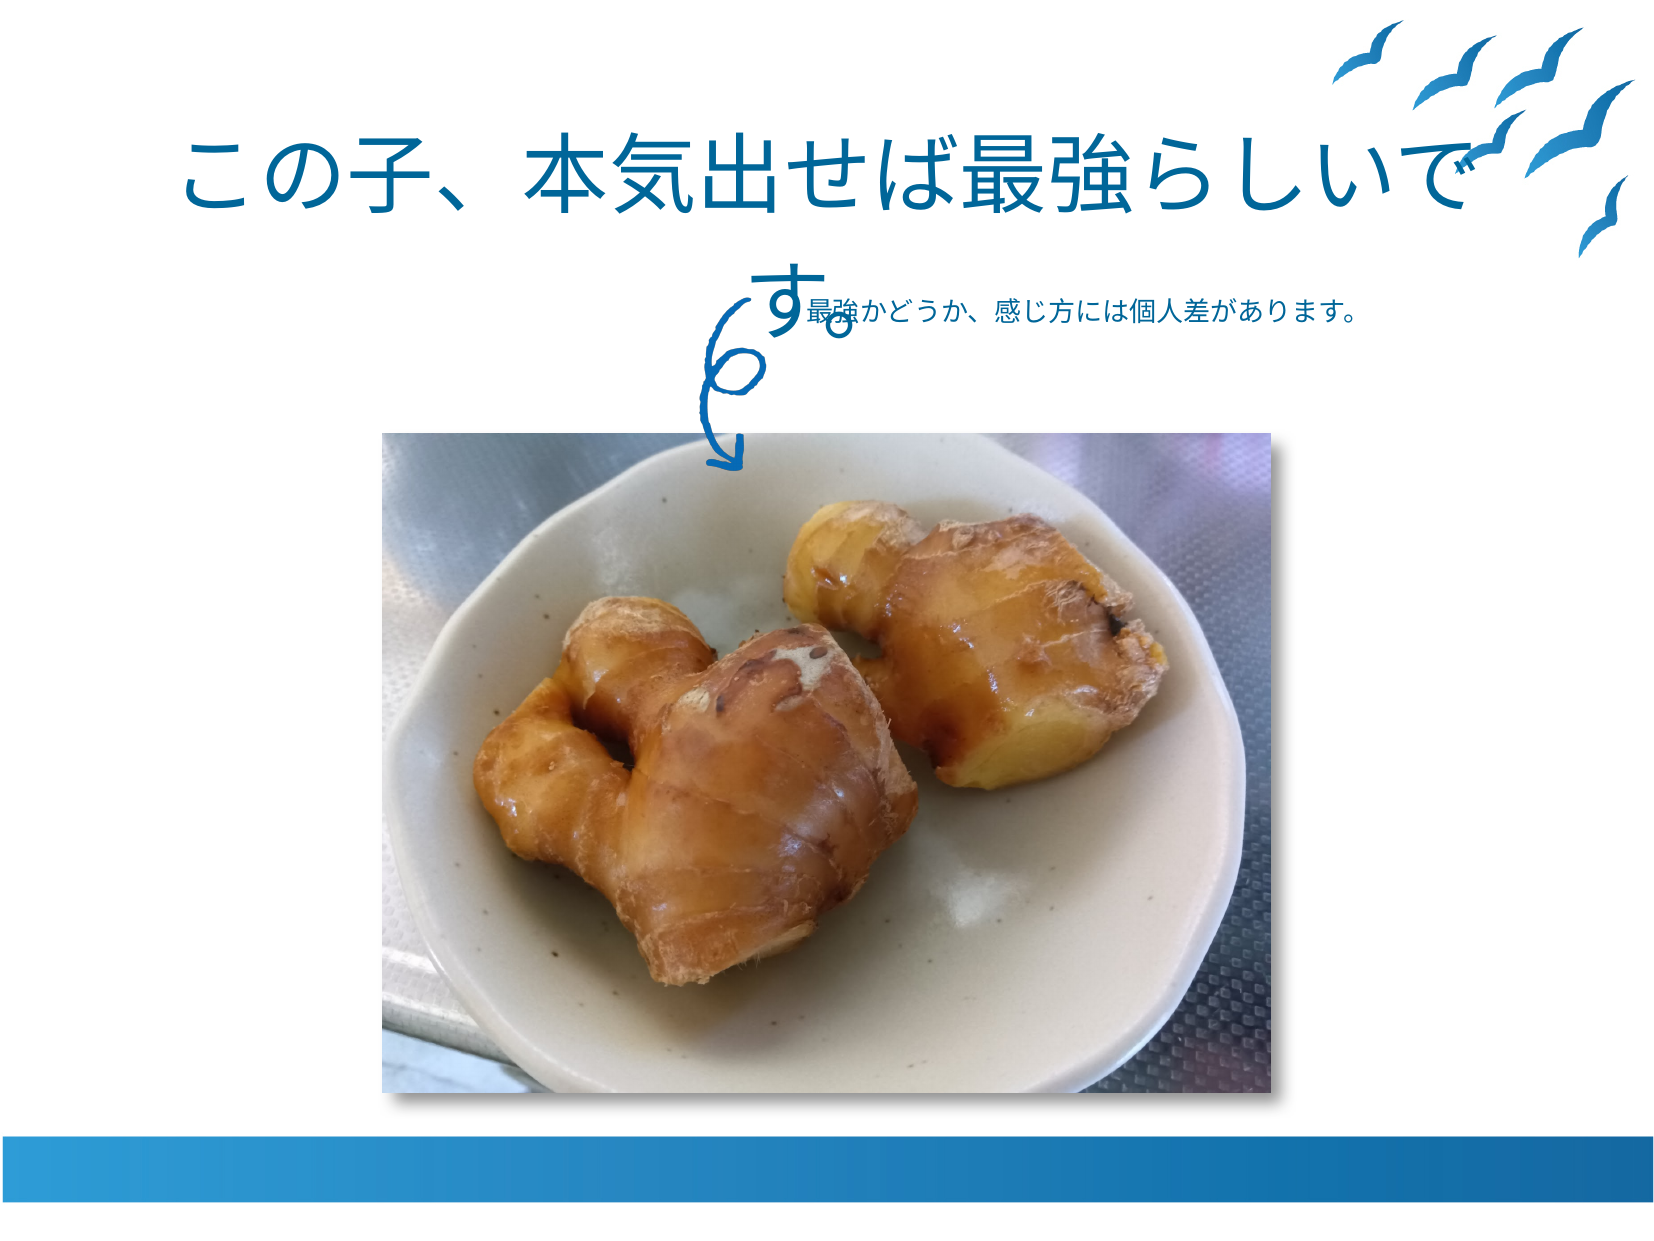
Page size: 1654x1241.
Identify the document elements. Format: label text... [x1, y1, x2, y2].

title この子、本気出せば最強らしいです。 [147, 165, 1506, 299]
picture [0, 0, 1654, 1241]
title 最強かどうか、感じ方には個人差があります。 [561, 265, 1370, 355]
